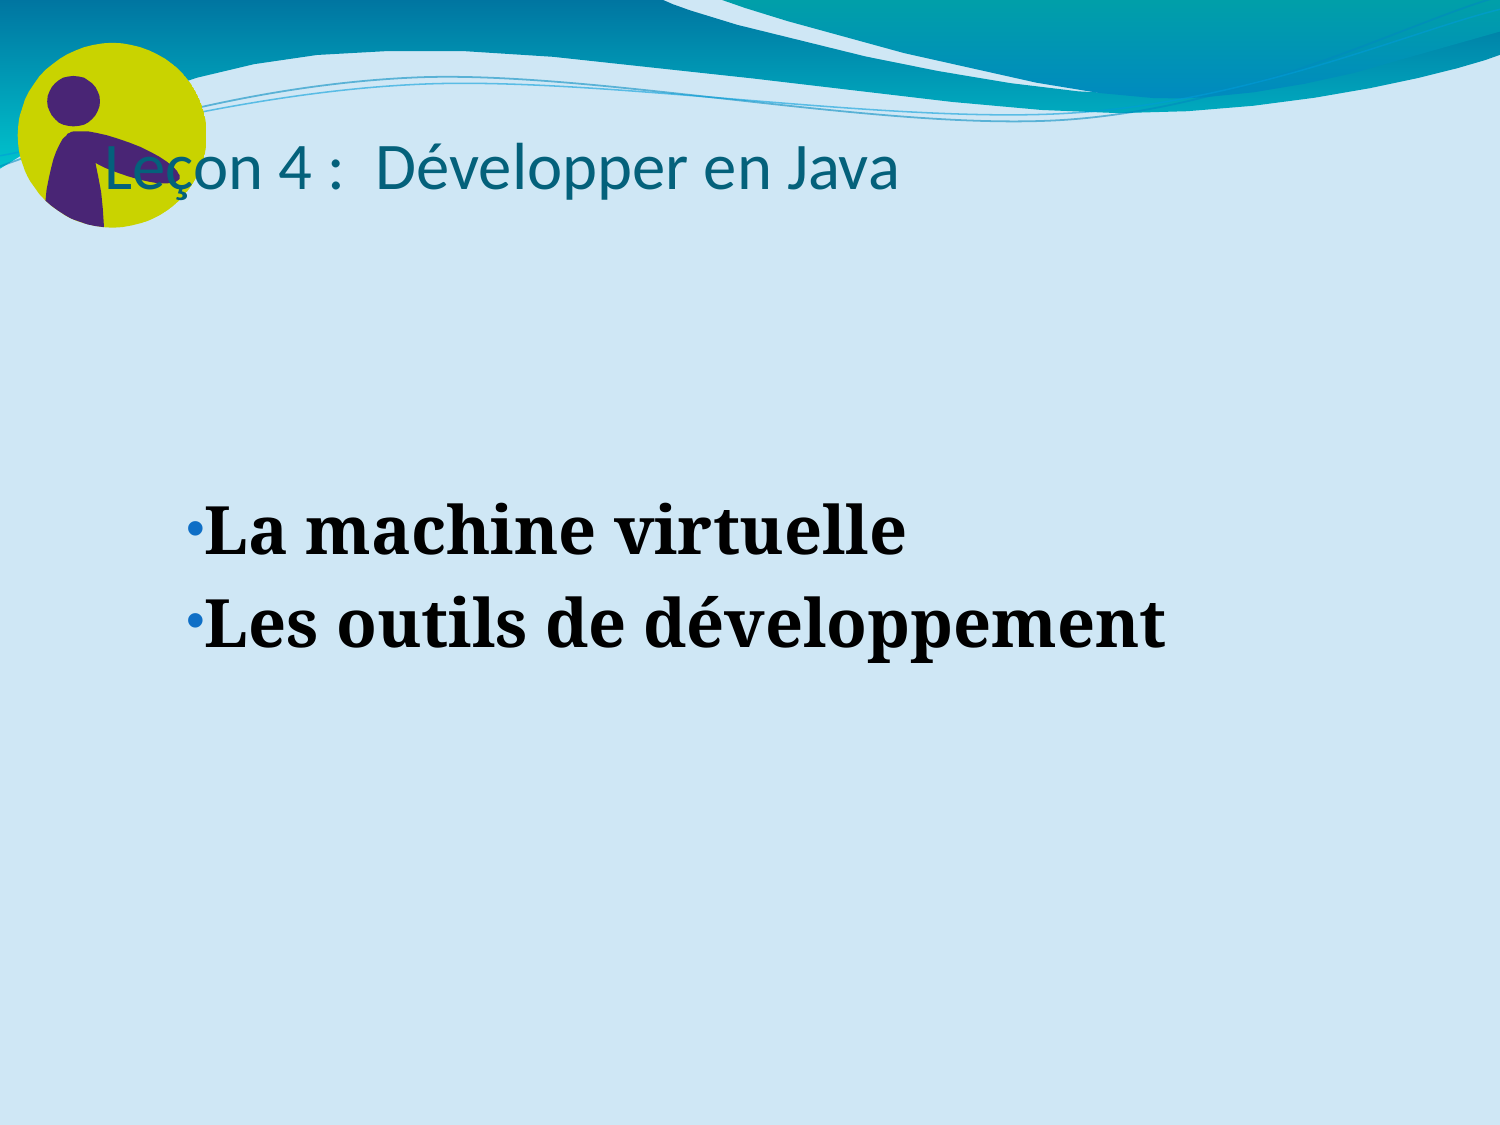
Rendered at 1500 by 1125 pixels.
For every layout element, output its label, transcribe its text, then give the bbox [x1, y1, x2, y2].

text_box La machine virtuelle Les outils de développement [171, 480, 1360, 762]
title Leçon 4 : Développer en Java [75, 115, 1425, 303]
